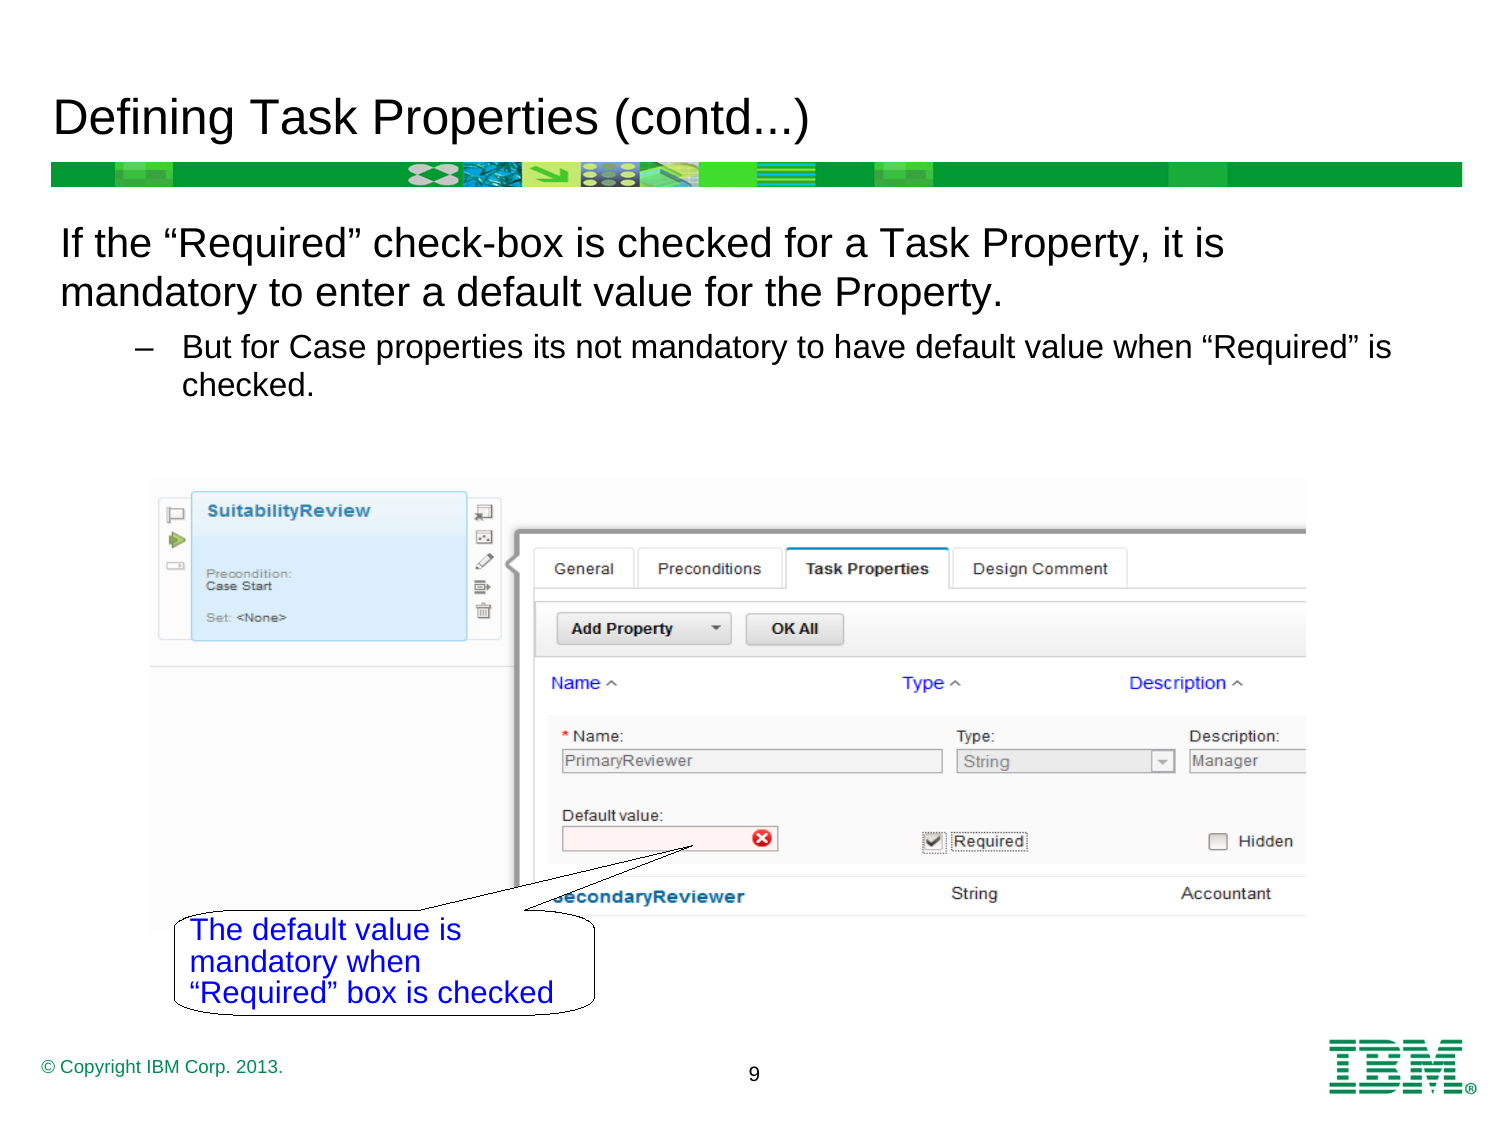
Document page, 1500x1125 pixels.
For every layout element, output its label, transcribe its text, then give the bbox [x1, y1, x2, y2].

picture [50, 161, 1463, 189]
list If the “Required” check-box is checked for a Task Property, it is mandatory to enter a default value for the Property. But for Case properties its not mandatory to have default value when “Required” is checked. [60, 217, 1411, 961]
title Defining Task Properties (contd...) [37, 45, 1388, 188]
picture [1327, 1037, 1479, 1096]
picture [150, 479, 1306, 931]
text_box The default value is mandatory when “Required” box is checked [174, 845, 693, 1016]
